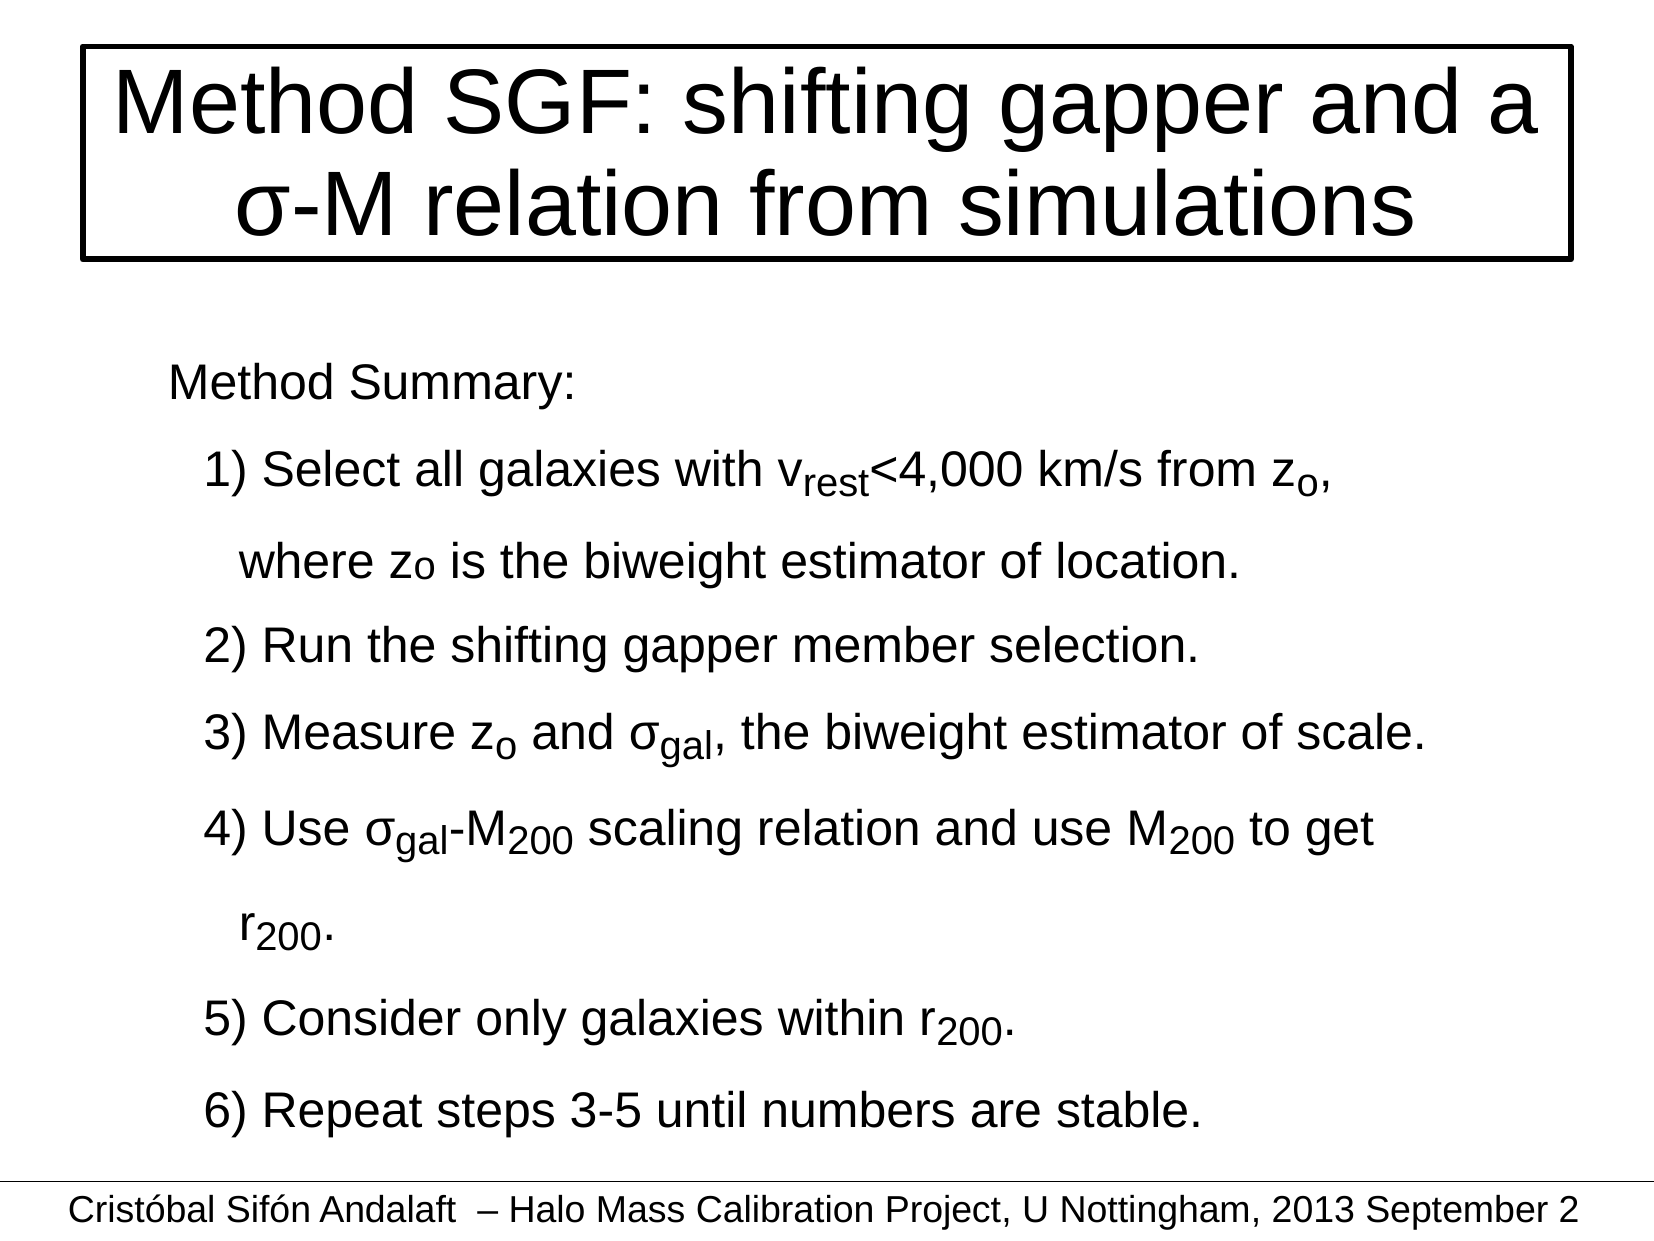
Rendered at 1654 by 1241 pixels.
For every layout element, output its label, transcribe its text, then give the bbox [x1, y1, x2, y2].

title Method SGF: shifting gapper and a σ-M relation from simulations [82, 46, 1571, 260]
text_box Method Summary: Select all galaxies with vrest<4,000 km/s from zo, where zo is the biweight estimator of location. Run the shifting gapper member selection. Measure zo and σgal, the biweight estimator of scale. Use σgal-M200 scaling relation and use M200 to get r200. Consider only galaxies within r200. Repeat steps 3-5 until numbers are stable. [153, 318, 1501, 1034]
text_box Cristóbal Sifón Andalaft – Halo Mass Calibration Project, U Nottingham, 2013 September 2 [53, 1181, 1599, 1238]
